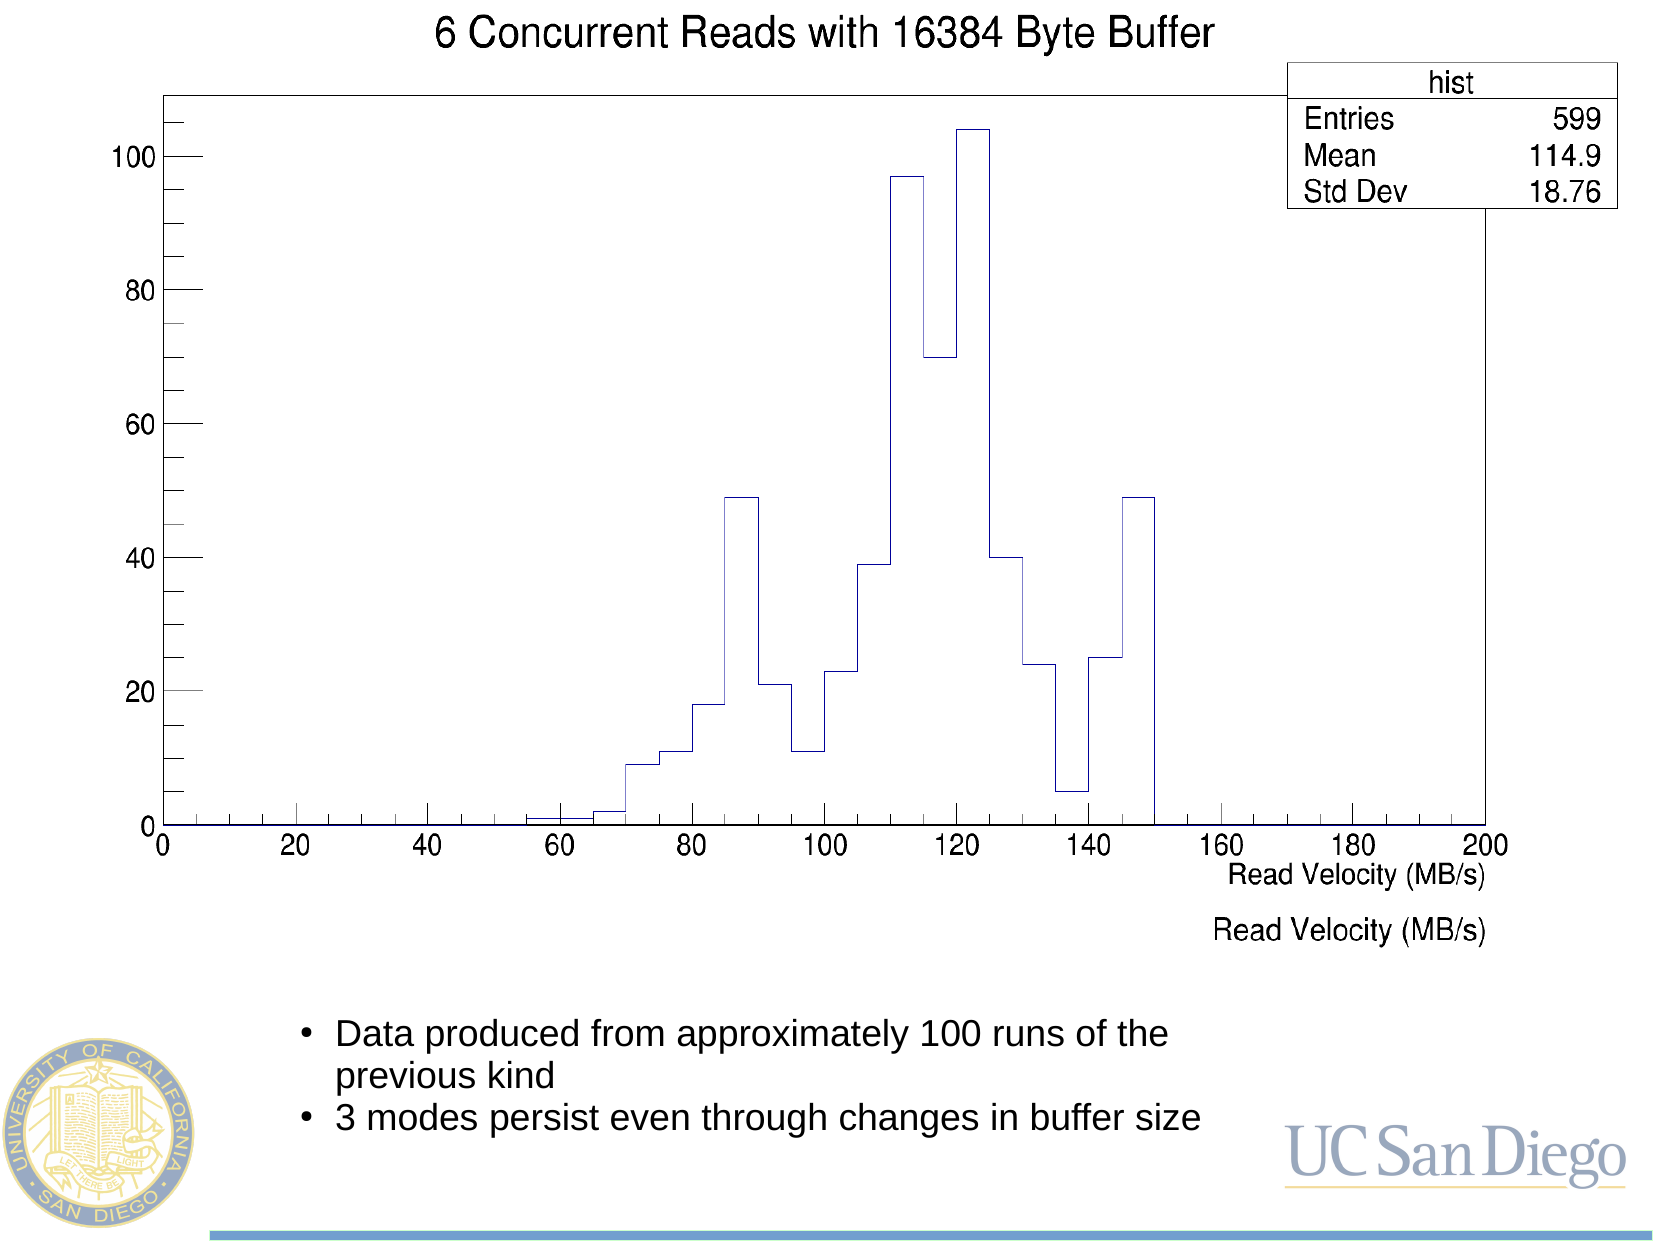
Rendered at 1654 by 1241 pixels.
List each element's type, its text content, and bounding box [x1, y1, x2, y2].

text_box [209, 1230, 1653, 1241]
picture [0, 1034, 196, 1231]
text_box Data produced from approximately 100 runs of the previous kind 3 modes persist even through changes in buffer size [285, 1005, 1246, 1146]
picture [1253, 1089, 1653, 1230]
picture [0, 3, 1650, 976]
